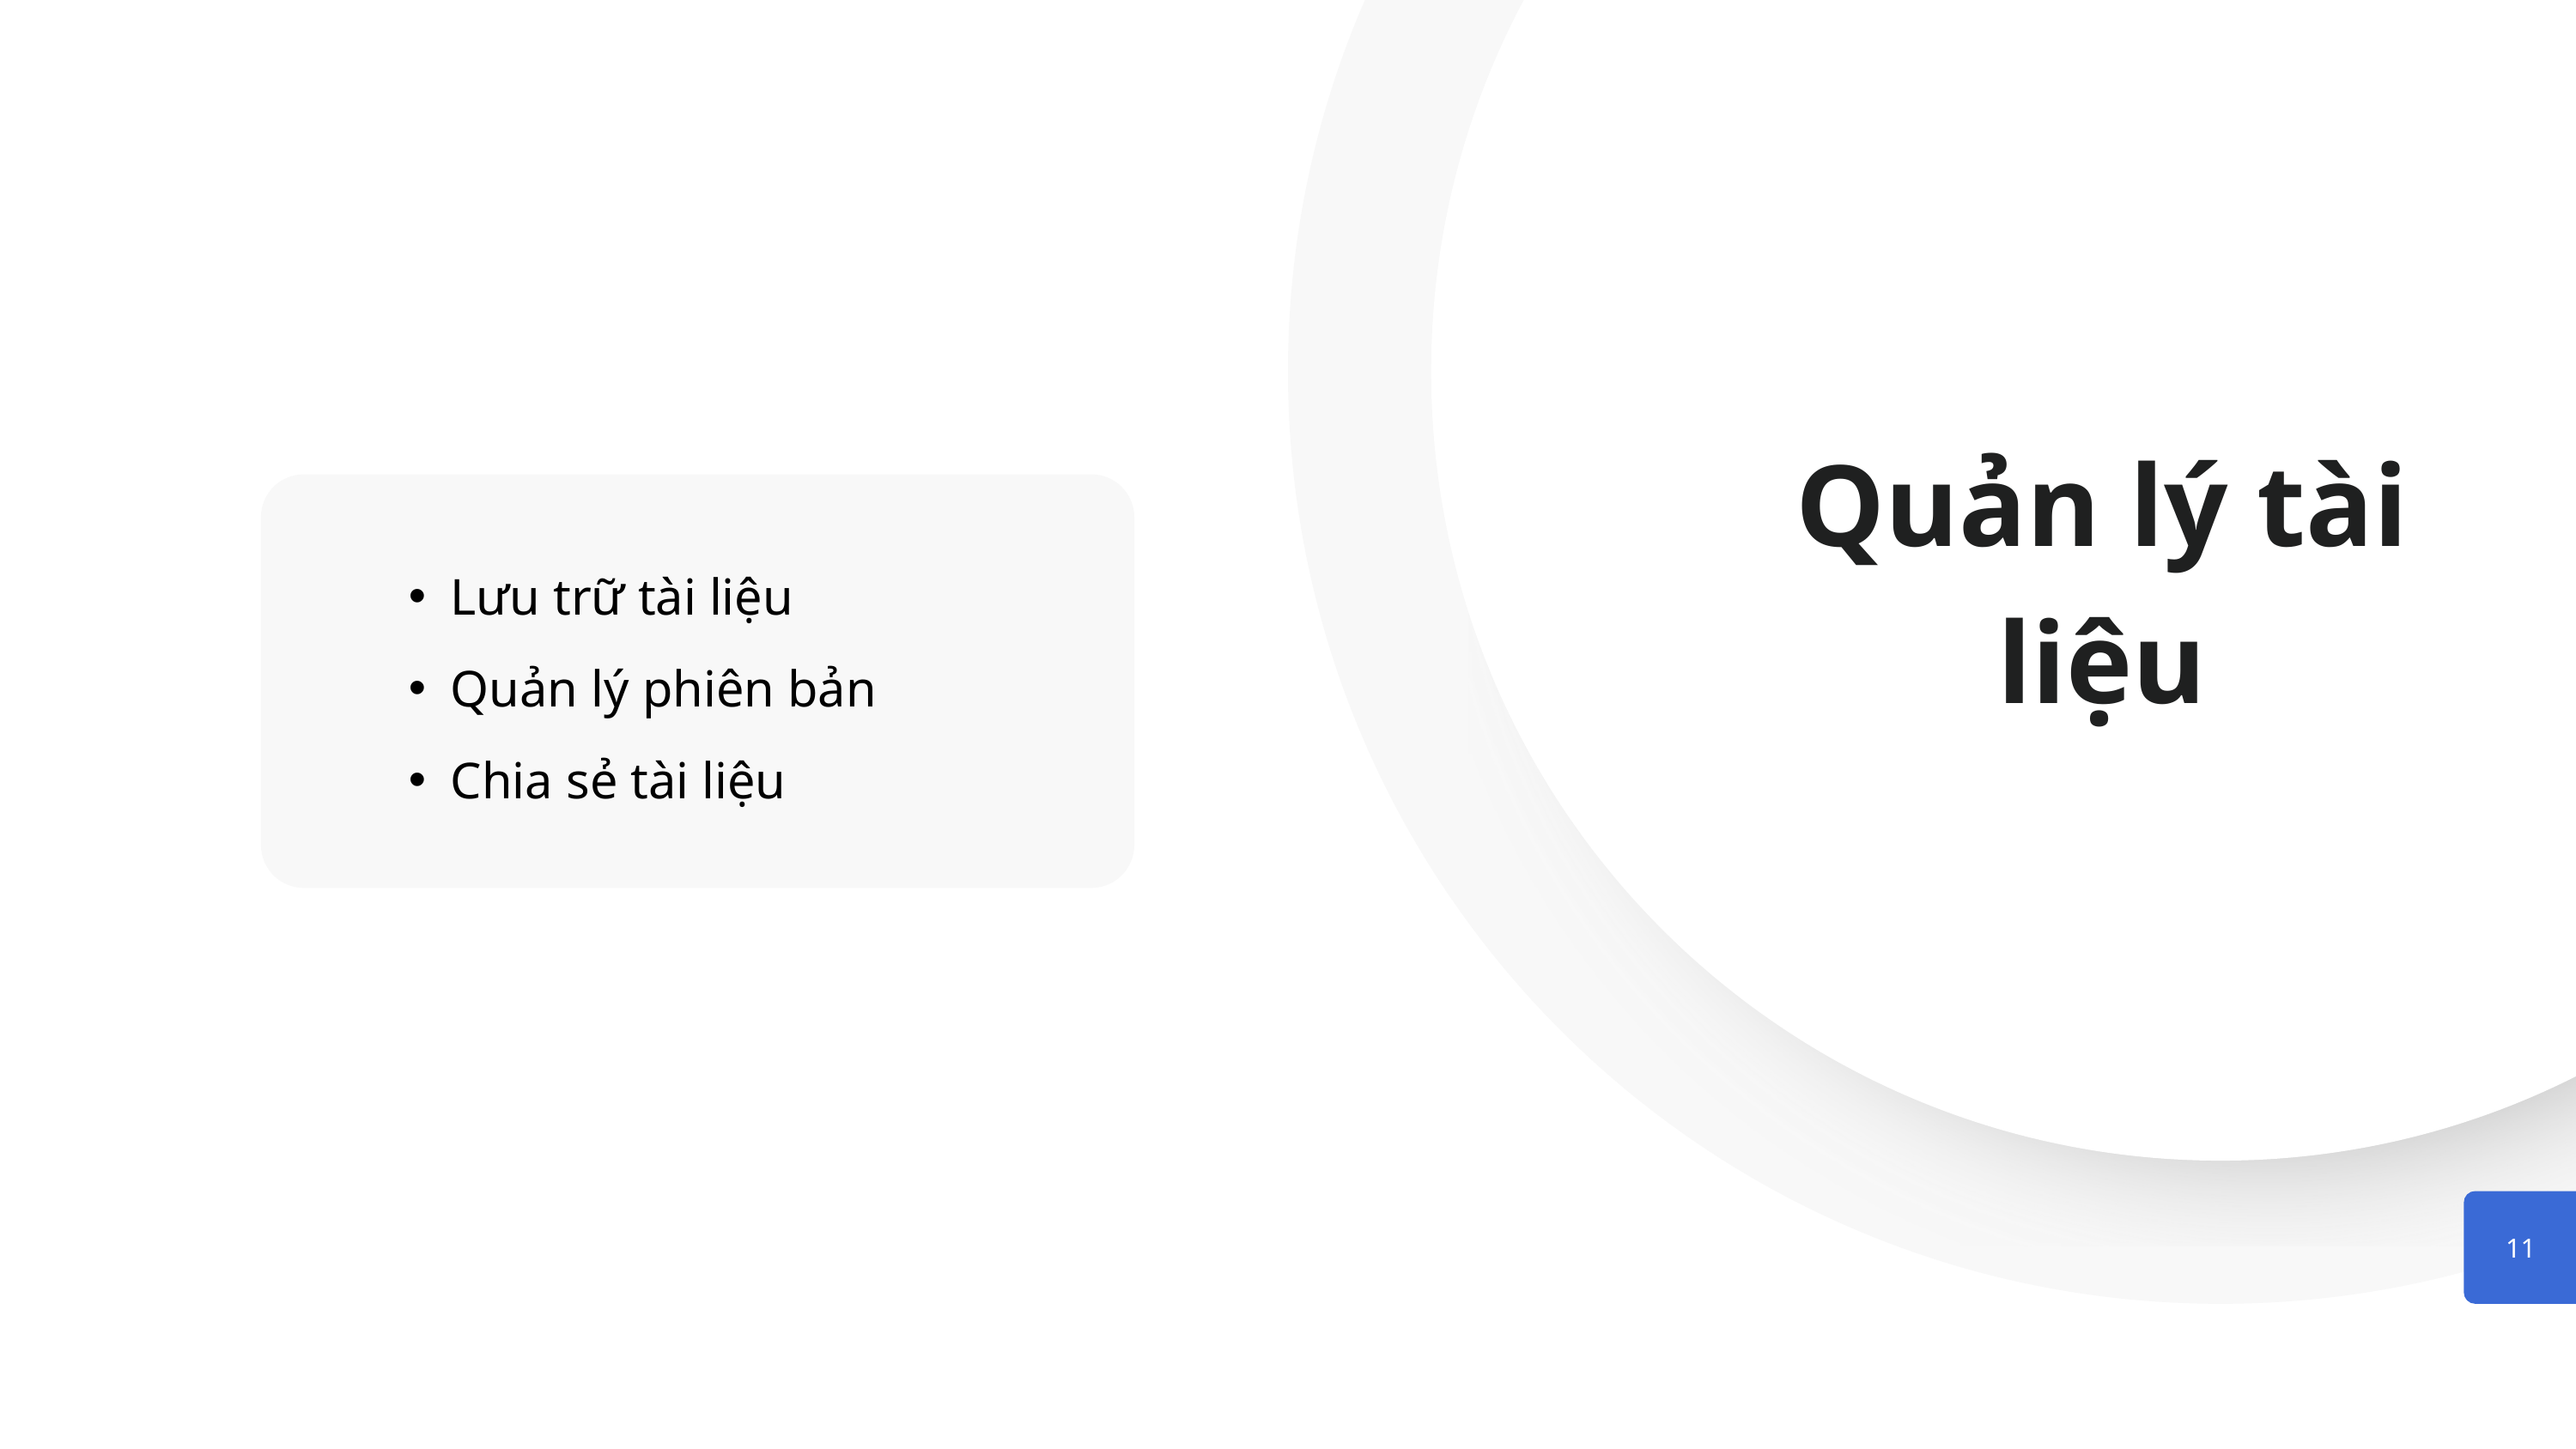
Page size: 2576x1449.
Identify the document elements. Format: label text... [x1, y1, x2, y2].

text_box [260, 448, 1135, 888]
text_box 11 [2489, 1226, 2553, 1264]
text_box Quản lý tài liệu [1683, 411, 2521, 562]
text_box Lưu trữ tài liệu Quản lý phiên bản Chia sẻ tài liệu [324, 533, 971, 803]
text_box [1288, 0, 2576, 1304]
